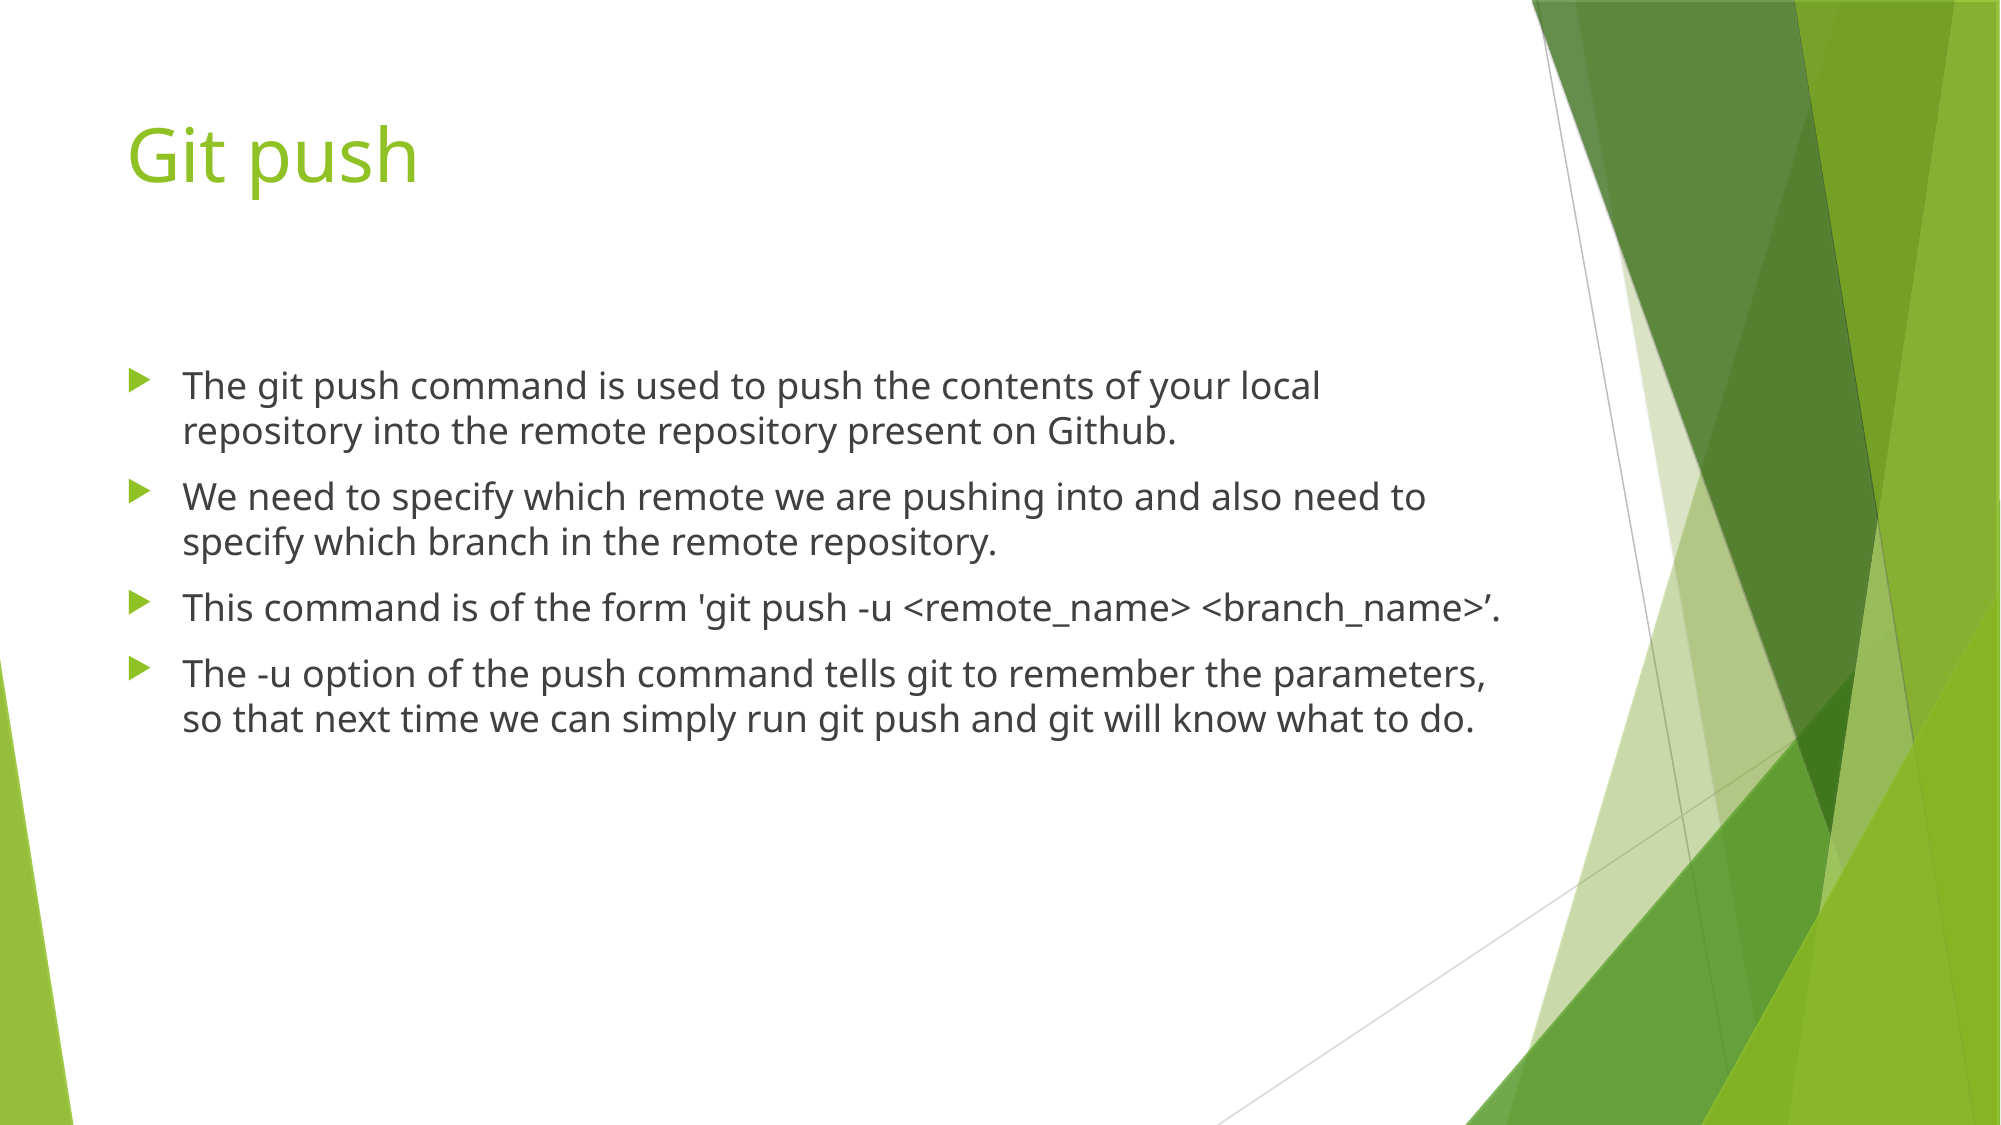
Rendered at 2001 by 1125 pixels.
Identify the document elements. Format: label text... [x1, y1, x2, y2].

list The git push command is used to push the contents of your local repository into the remote repository present on Github. We need to specify which remote we are pushing into and also need to specify which branch in the remote repository. This command is of the form 'git push -u <remote_name> <branch_name>’. The -u option of the push command tells git to remember the parameters, so that next time we can simply run git push and git will know what to do. [111, 354, 1522, 992]
title Git push [111, 99, 1522, 317]
